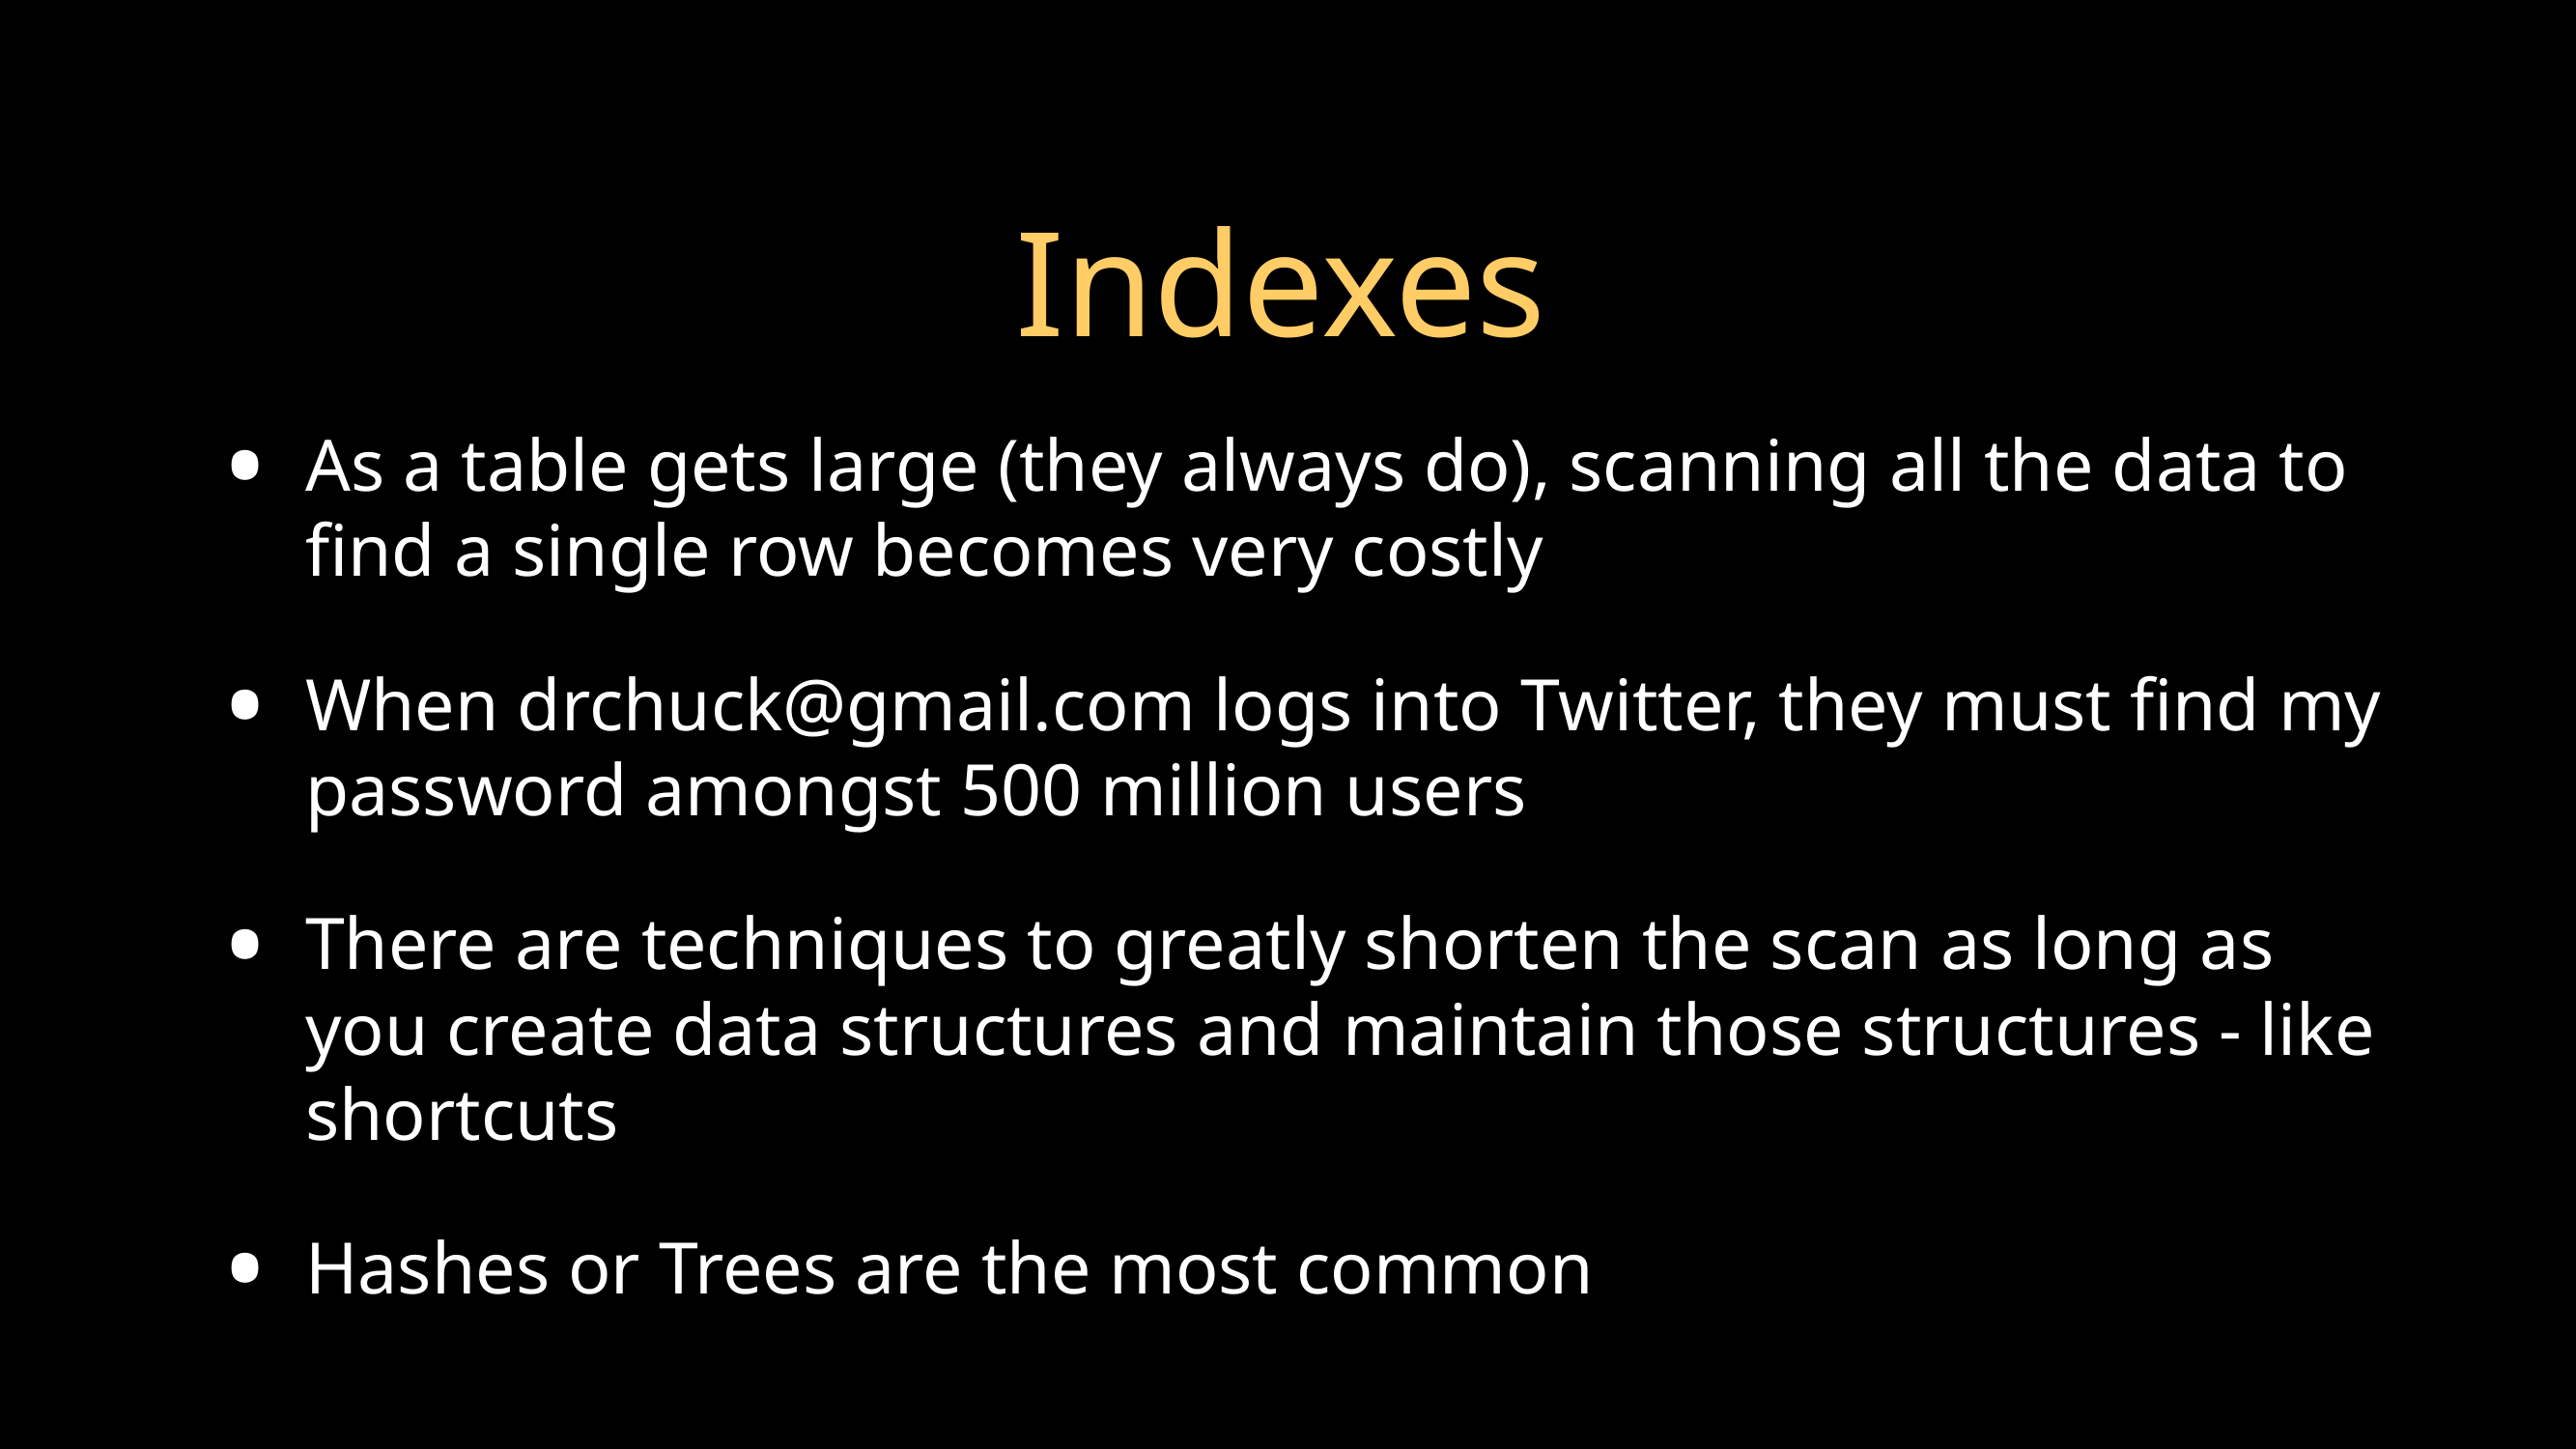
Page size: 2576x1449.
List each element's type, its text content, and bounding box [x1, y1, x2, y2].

list As a table gets large (they always do), scanning all the data to find a single row becomes very costly When drchuck@gmail.com logs into Twitter, they must find my password amongst 500 million users There are techniques to greatly shorten the scan as long as you create data structures and maintain those structures - like shortcuts Hashes or Trees are the most common [183, 412, 2392, 1317]
title Indexes [177, 96, 2386, 462]
